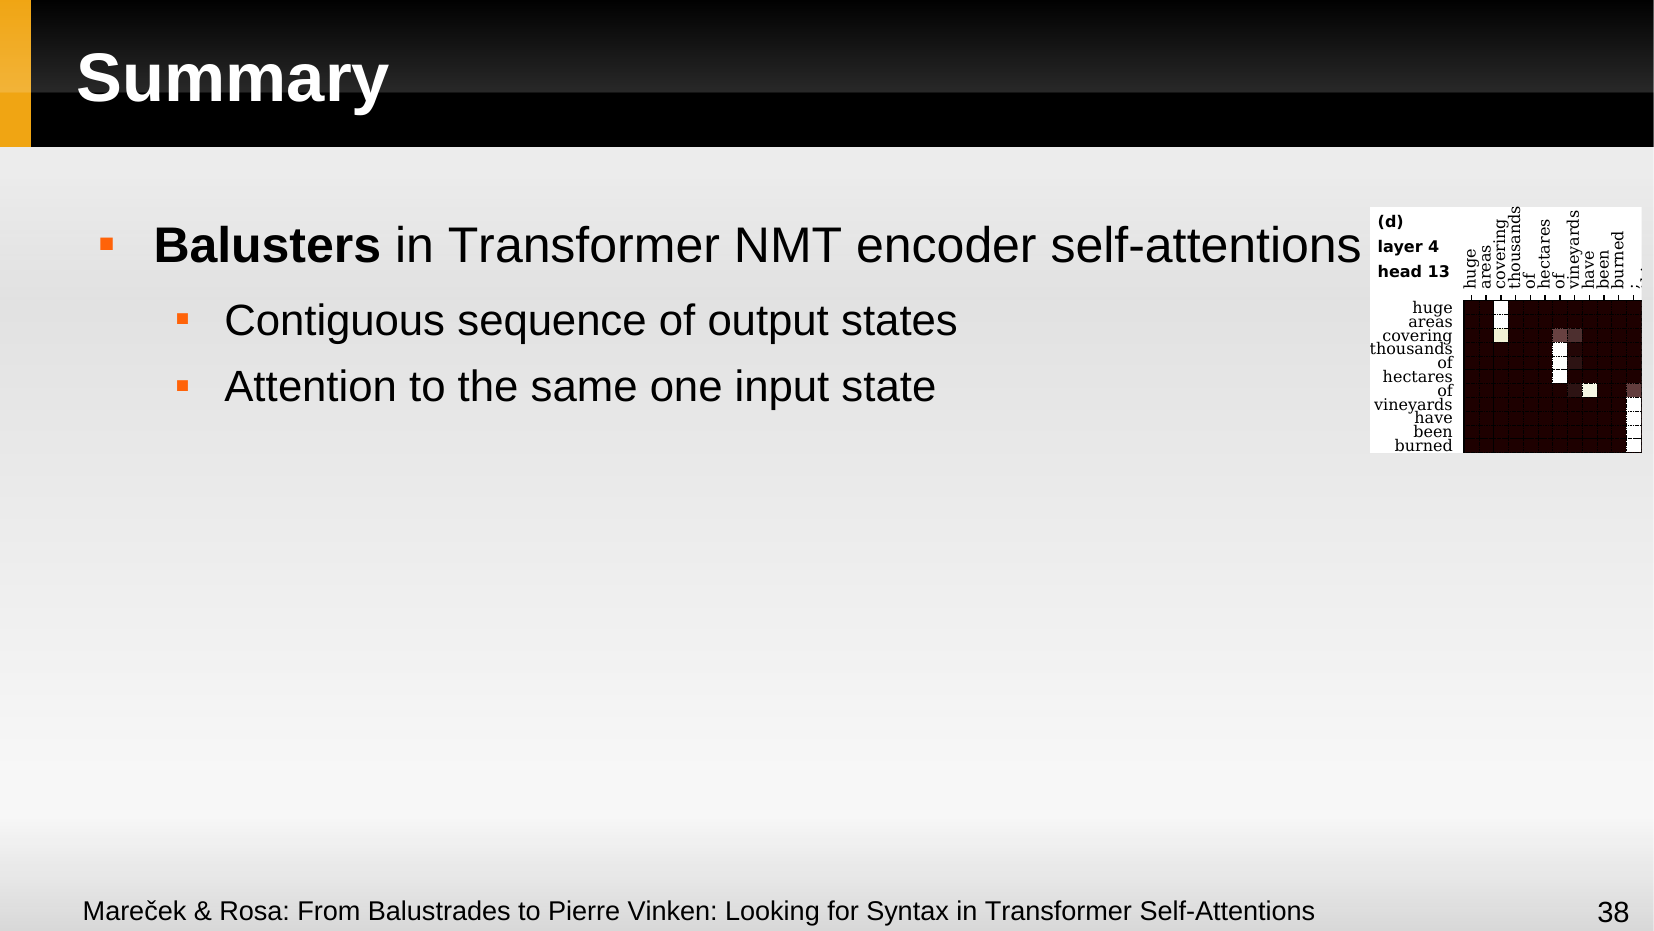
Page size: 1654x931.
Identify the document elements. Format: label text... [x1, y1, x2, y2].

list Balusters in Transformer NMT encoder self-attentions Contiguous sequence of output states Attention to the same one input state [82, 217, 1595, 832]
title Summary [76, 0, 1625, 156]
picture [0, 0, 1654, 931]
